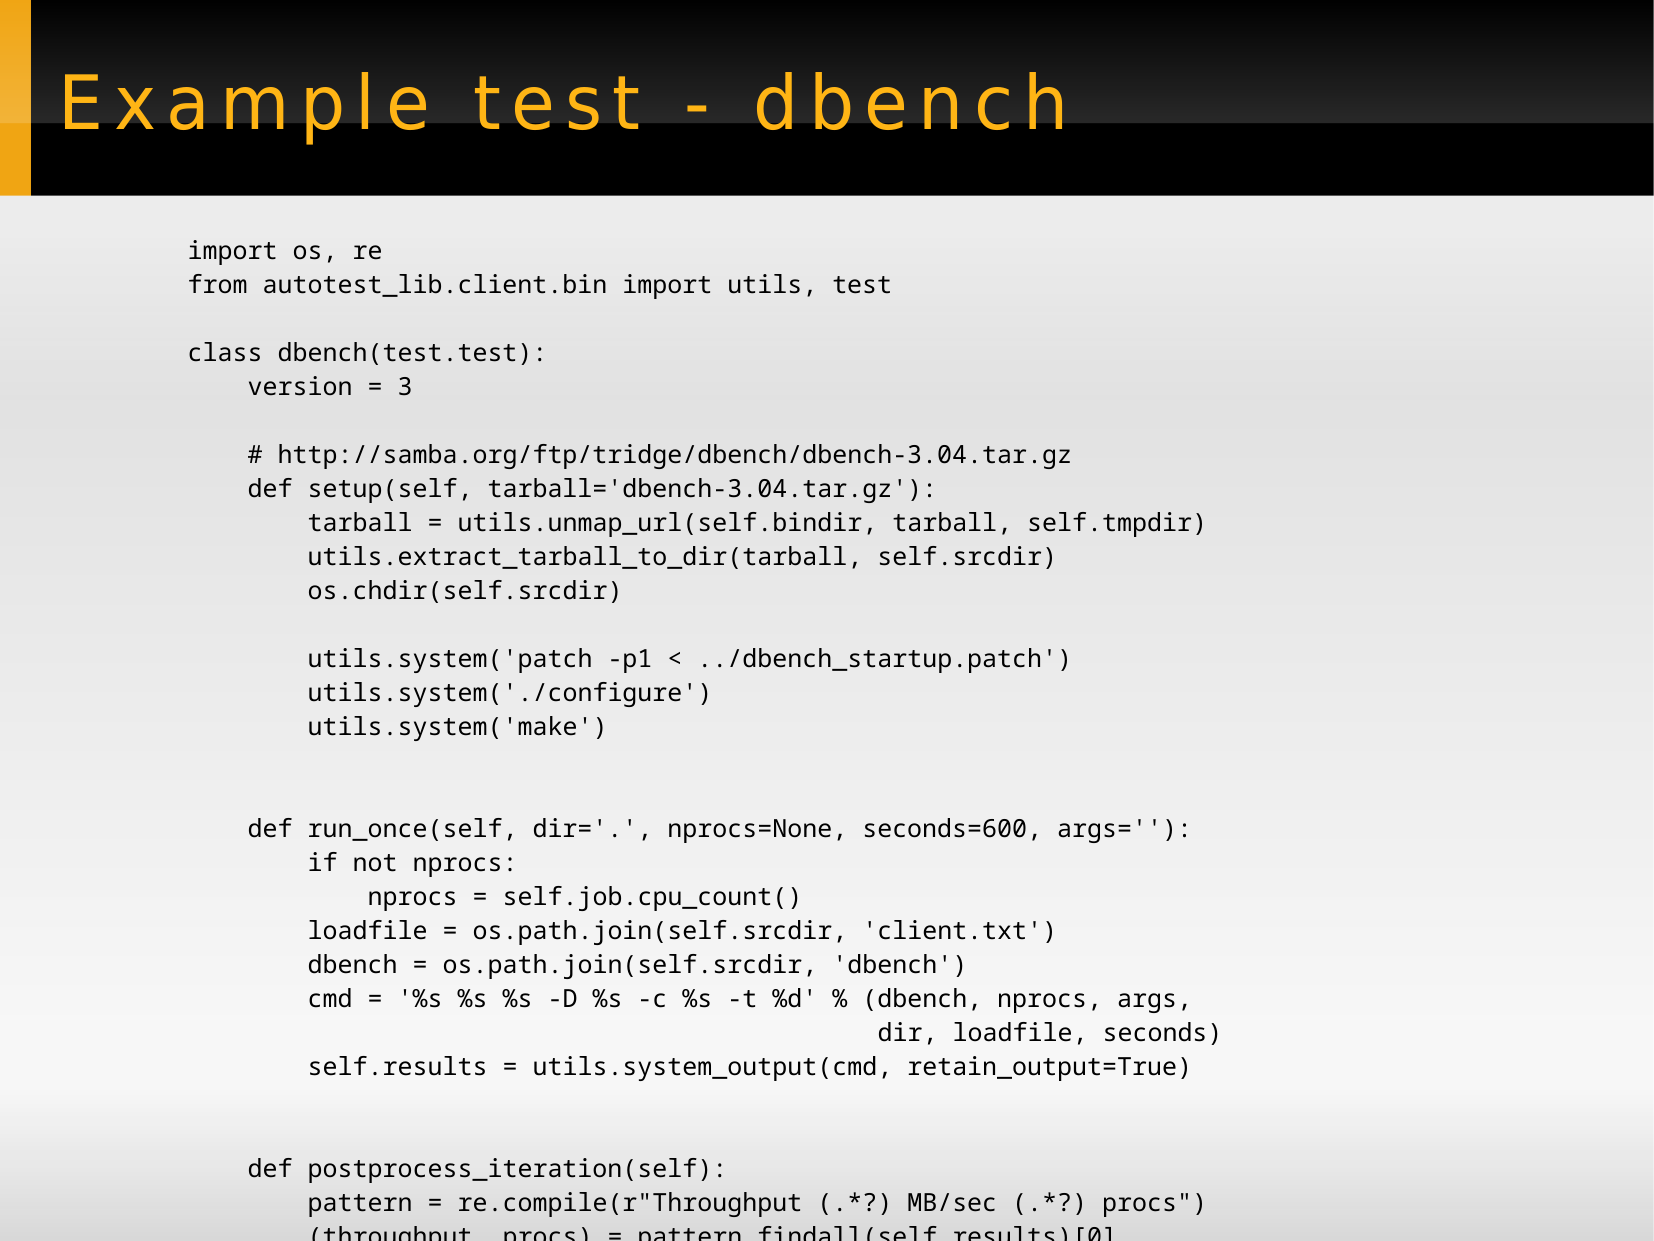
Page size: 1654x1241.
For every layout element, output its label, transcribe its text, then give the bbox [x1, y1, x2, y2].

text_box import os, re from autotest_lib.client.bin import utils, test class dbench(test.test): version = 3 # http://samba.org/ftp/tridge/dbench/dbench-3.04.tar.gz def setup(self, tarball='dbench-3.04.tar.gz'): tarball = utils.unmap_url(self.bindir, tarball, self.tmpdir) utils.extract_tarball_to_dir(tarball, self.srcdir) os.chdir(self.srcdir) utils.system('patch -p1 < ../dbench_startup.patch') utils.system('./configure') utils.system('make') def run_once(self, dir='.', nprocs=None, seconds=600, args=''): if not nprocs: nprocs = self.job.cpu_count() loadfile = os.path.join(self.srcdir, 'client.txt') dbench = os.path.join(self.srcdir, 'dbench') cmd = '%s %s %s -D %s -c %s -t %d' % (dbench, nprocs, args, dir, loadfile, seconds) self.results = utils.system_output(cmd, retain_output=True) def postprocess_iteration(self): pattern = re.compile(r"Throughput (.*?) MB/sec (.*?) procs") (throughput, procs) = pattern.findall(self.results)[0] self.write_perf_keyval({'throughput':throughput, 'procs':procs}) [172, 225, 1501, 1155]
picture [341, 1233, 348, 1241]
picture [506, 1233, 513, 1241]
picture [371, 1233, 378, 1241]
picture [731, 1233, 738, 1241]
picture [536, 1233, 543, 1241]
picture [1091, 1229, 1096, 1239]
picture [806, 1233, 813, 1241]
title Example test - dbench [59, 29, 1270, 178]
picture [641, 1233, 648, 1241]
picture [791, 1233, 798, 1241]
picture [0, 0, 1654, 1241]
picture [401, 1233, 408, 1241]
picture [1093, 1233, 1098, 1241]
picture [416, 1233, 423, 1241]
picture [431, 1233, 438, 1241]
